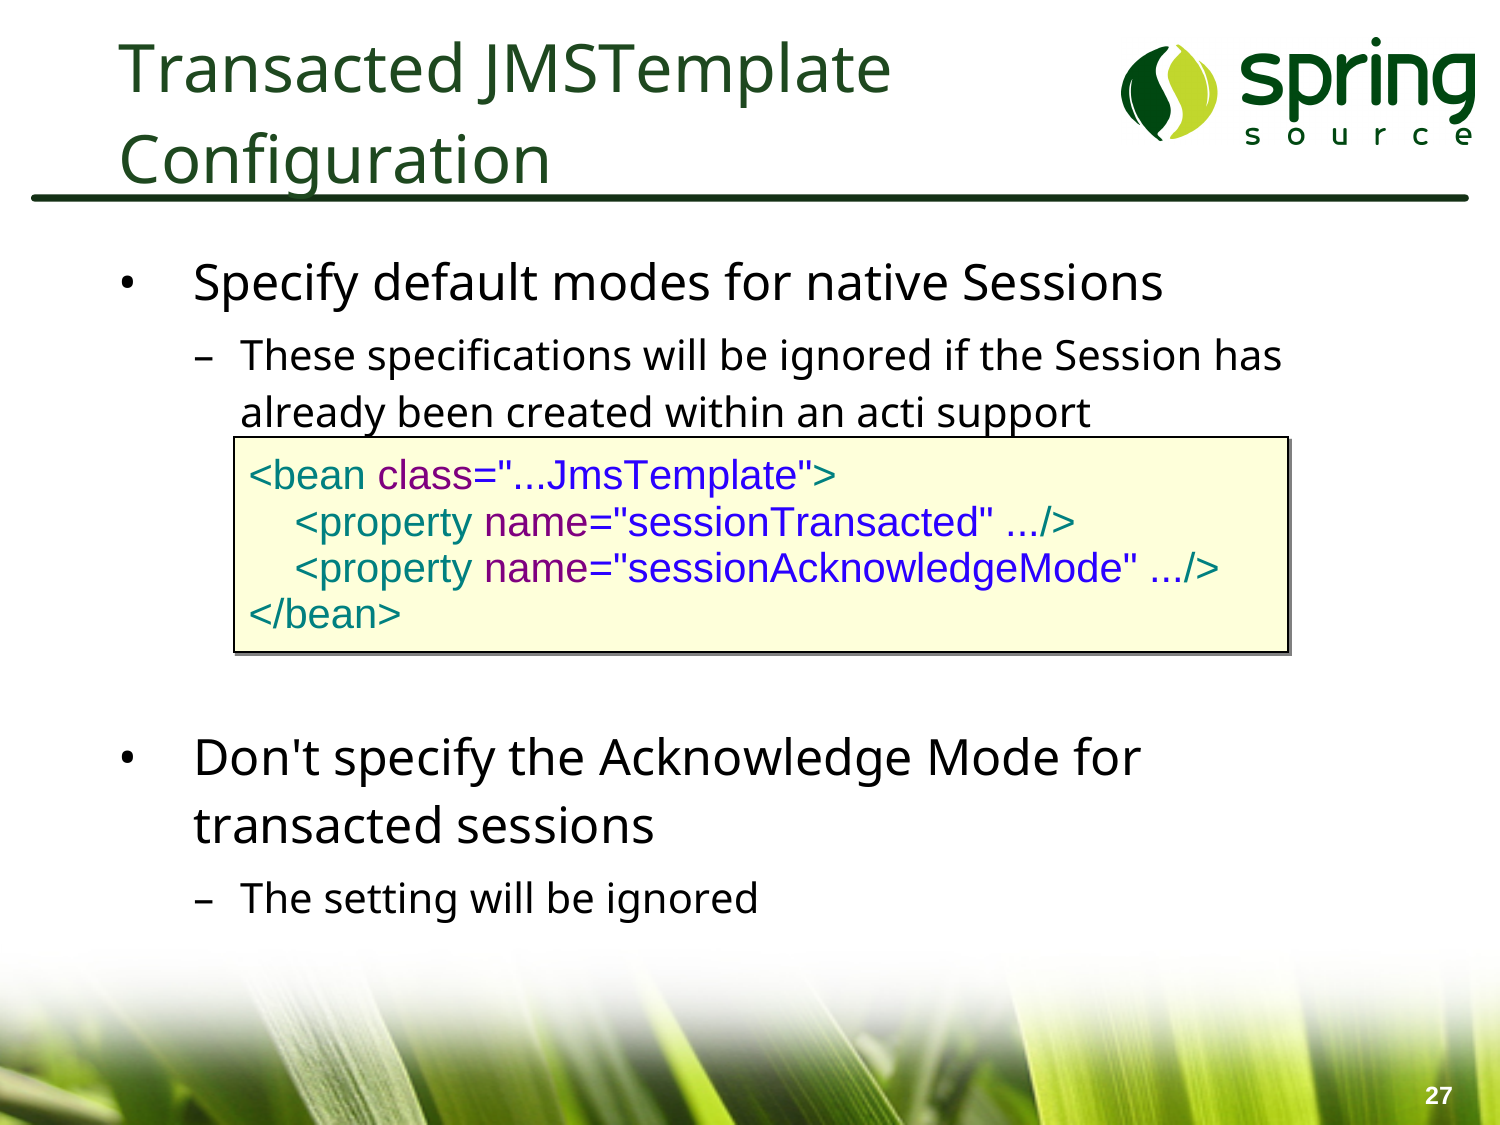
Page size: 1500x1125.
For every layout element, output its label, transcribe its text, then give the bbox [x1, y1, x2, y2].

list [622, 903, 634, 910]
picture [0, 944, 1500, 1125]
title Transacted JMSTemplate Configuration [103, 13, 1137, 191]
list Specify default modes for native Sessions These specifications will be ignored if the Session has already been created within an acti support Don't specify the Acknowledge Mode for transacted sessions The setting will be ignored [103, 239, 1395, 903]
picture [1137, 37, 1475, 145]
list [552, 903, 564, 910]
list [103, 903, 1394, 938]
list [739, 903, 751, 910]
list [439, 903, 451, 910]
list [673, 903, 686, 910]
